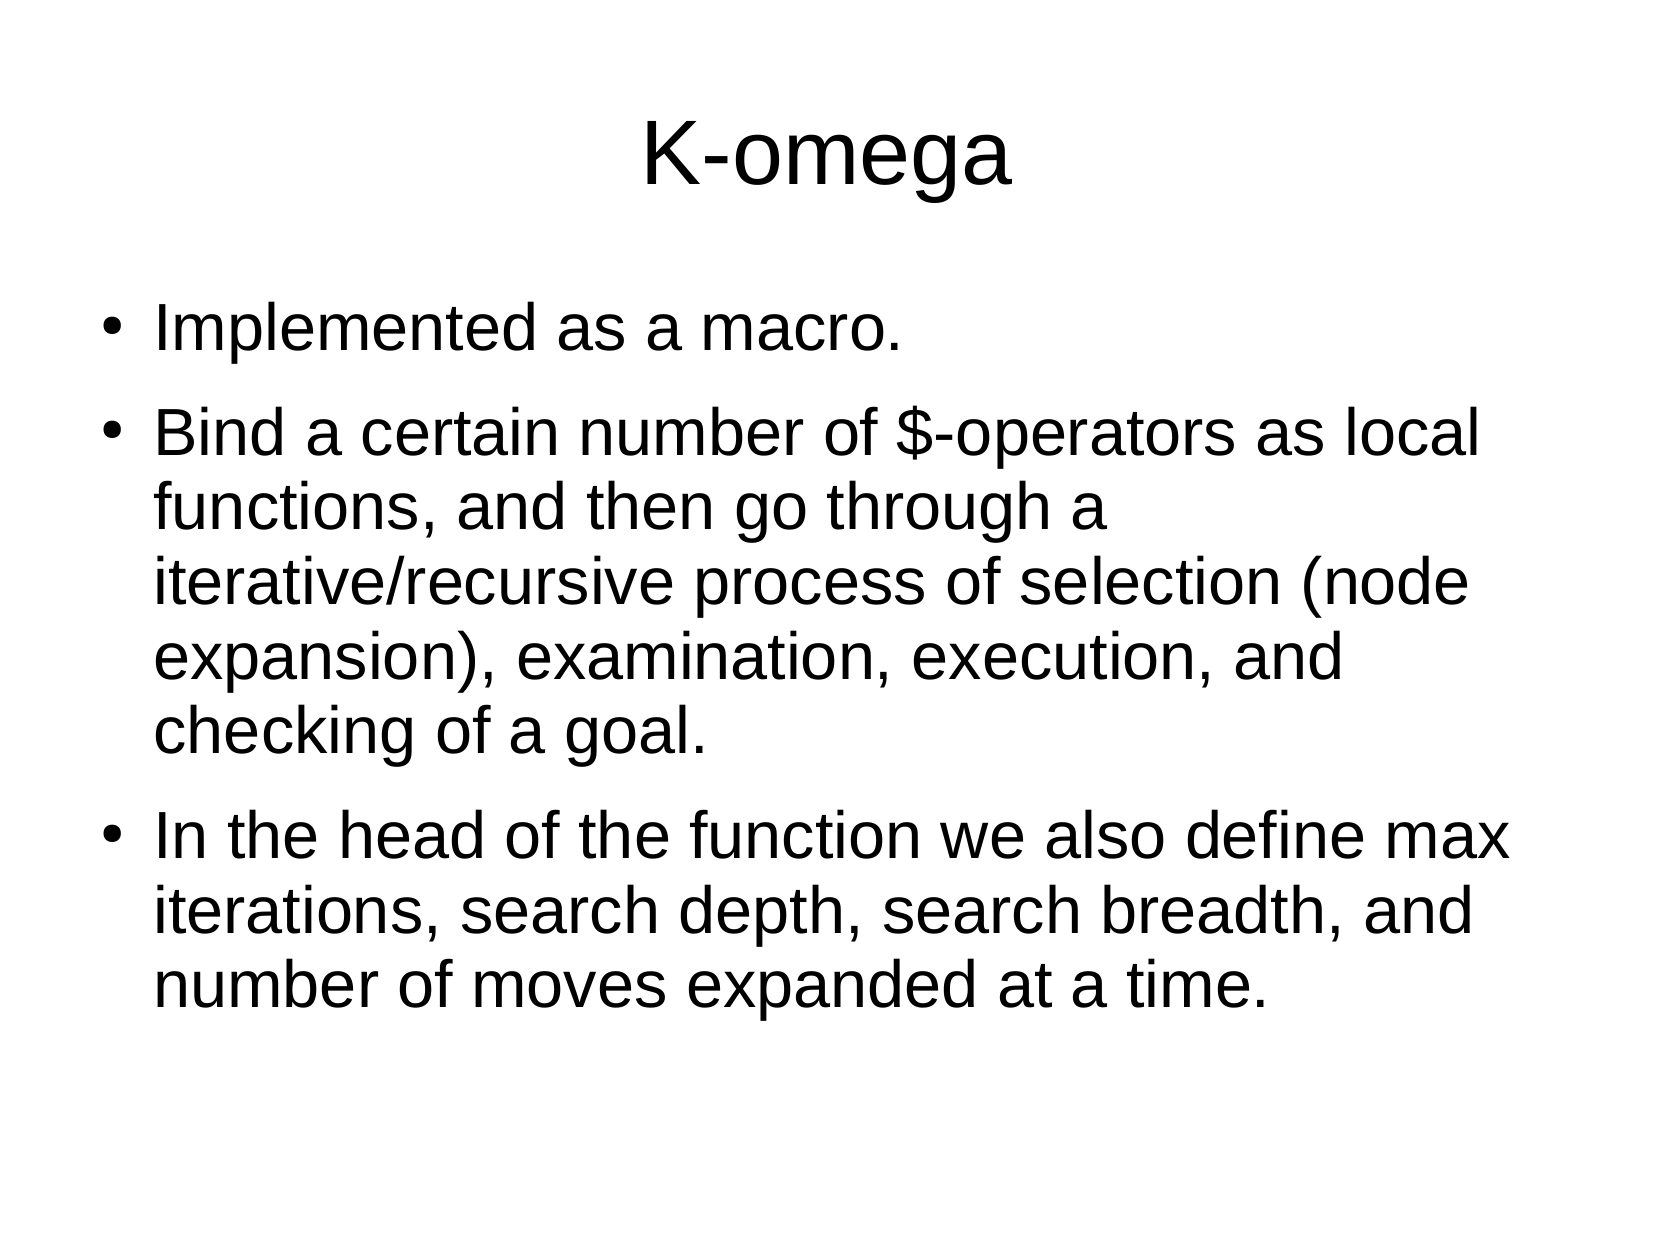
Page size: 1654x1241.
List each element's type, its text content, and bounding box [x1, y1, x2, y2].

title K-omega [82, 56, 1571, 250]
list Implemented as a macro. Bind a certain number of $-operators as local functions, and then go through a iterative/recursive process of selection (node expansion), examination, execution, and checking of a goal. In the head of the function we also define max iterations, search depth, search breadth, and number of moves expanded at a time. [82, 290, 1571, 1109]
